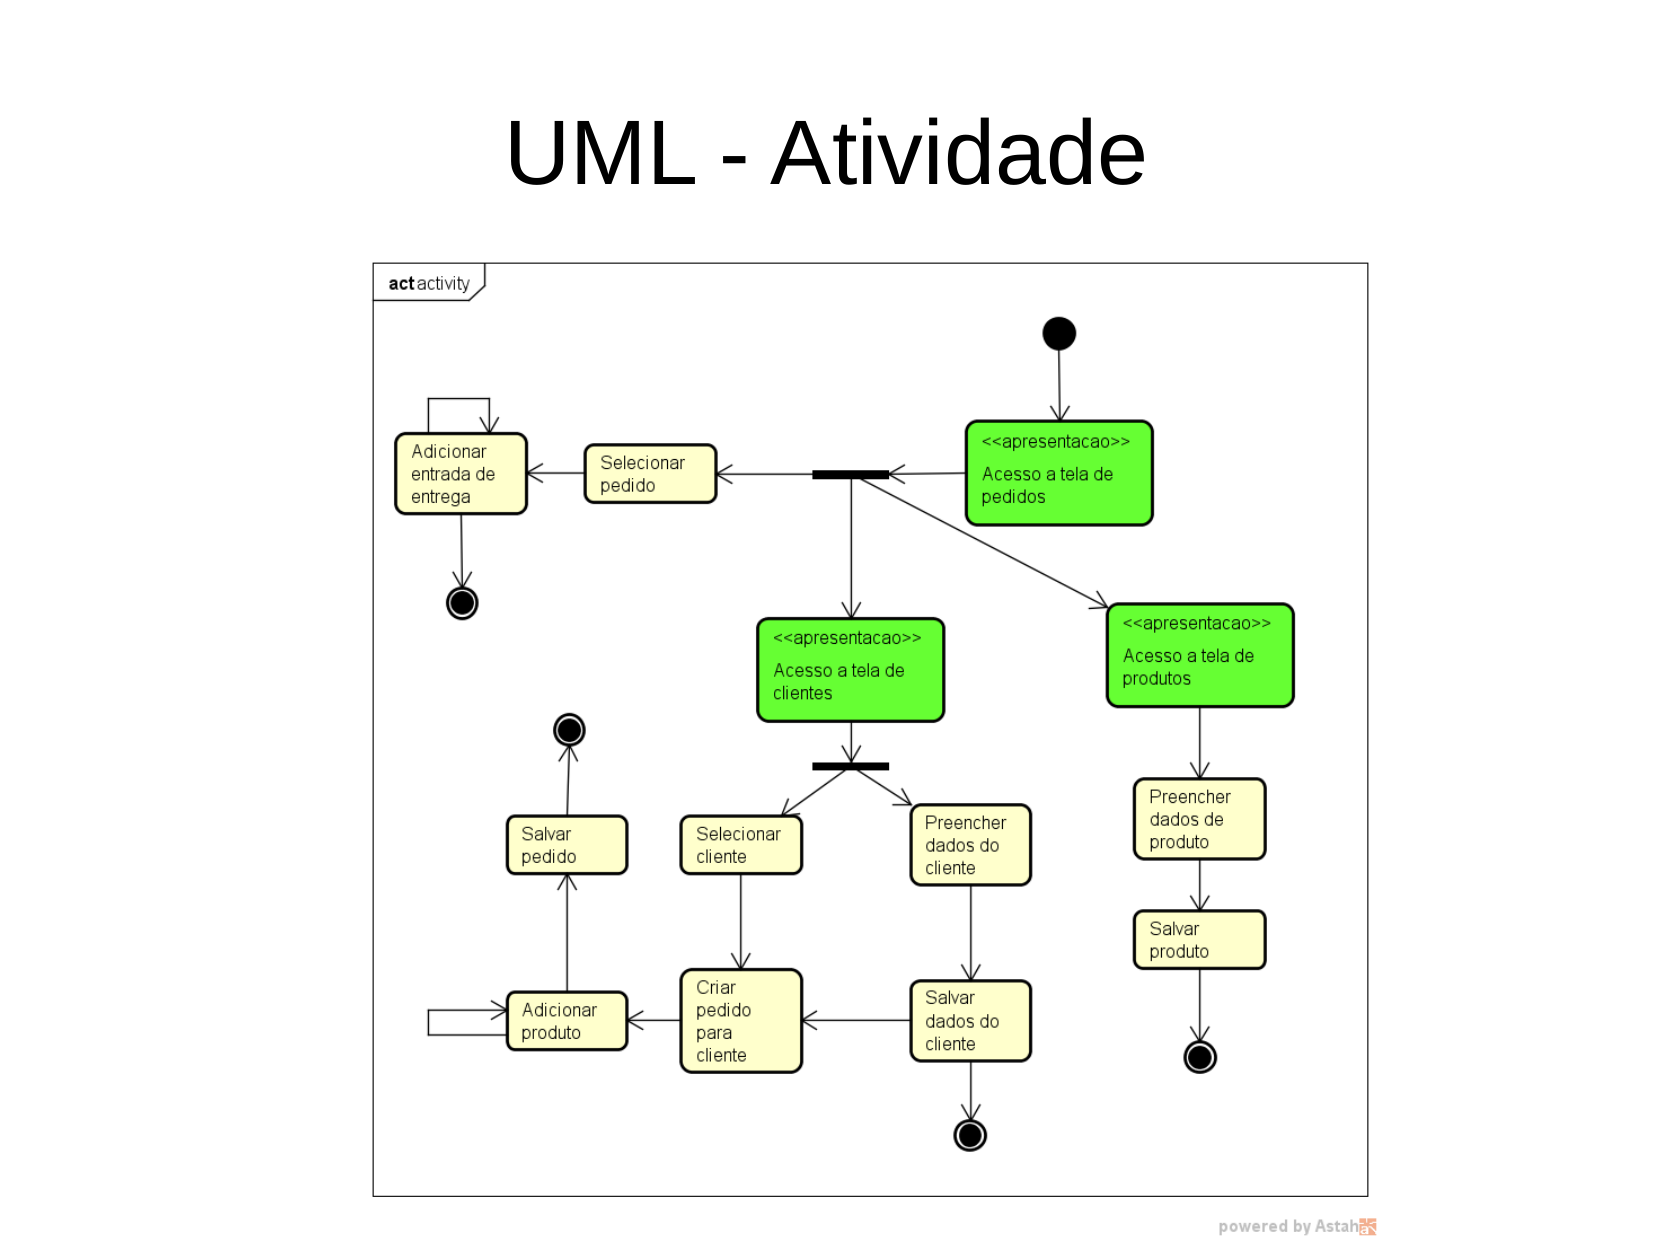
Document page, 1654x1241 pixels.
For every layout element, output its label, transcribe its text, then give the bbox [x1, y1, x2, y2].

picture [358, 248, 1382, 1241]
title UML - Atividade [82, 49, 1571, 257]
